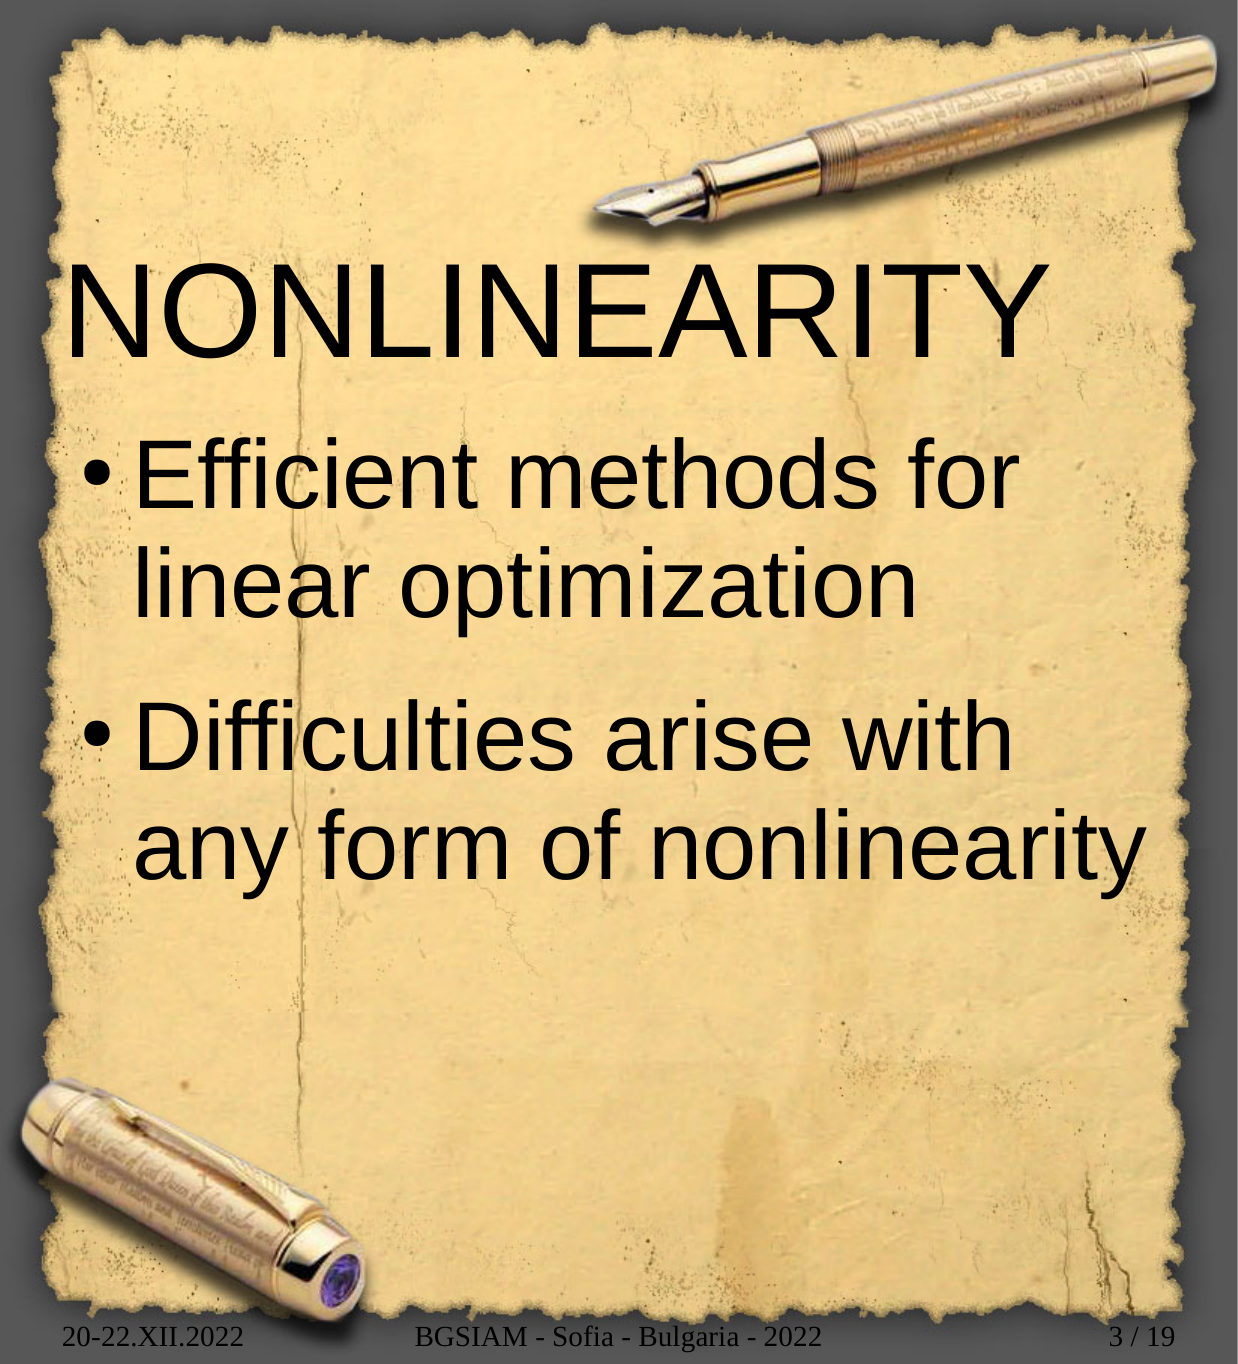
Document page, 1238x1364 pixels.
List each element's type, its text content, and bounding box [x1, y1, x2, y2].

title NonLinearity [61, 236, 1176, 387]
list Efficient methods for linear optimization Difficulties arise with any form of nonlinearity [61, 420, 1176, 1110]
picture [0, 0, 1238, 1364]
